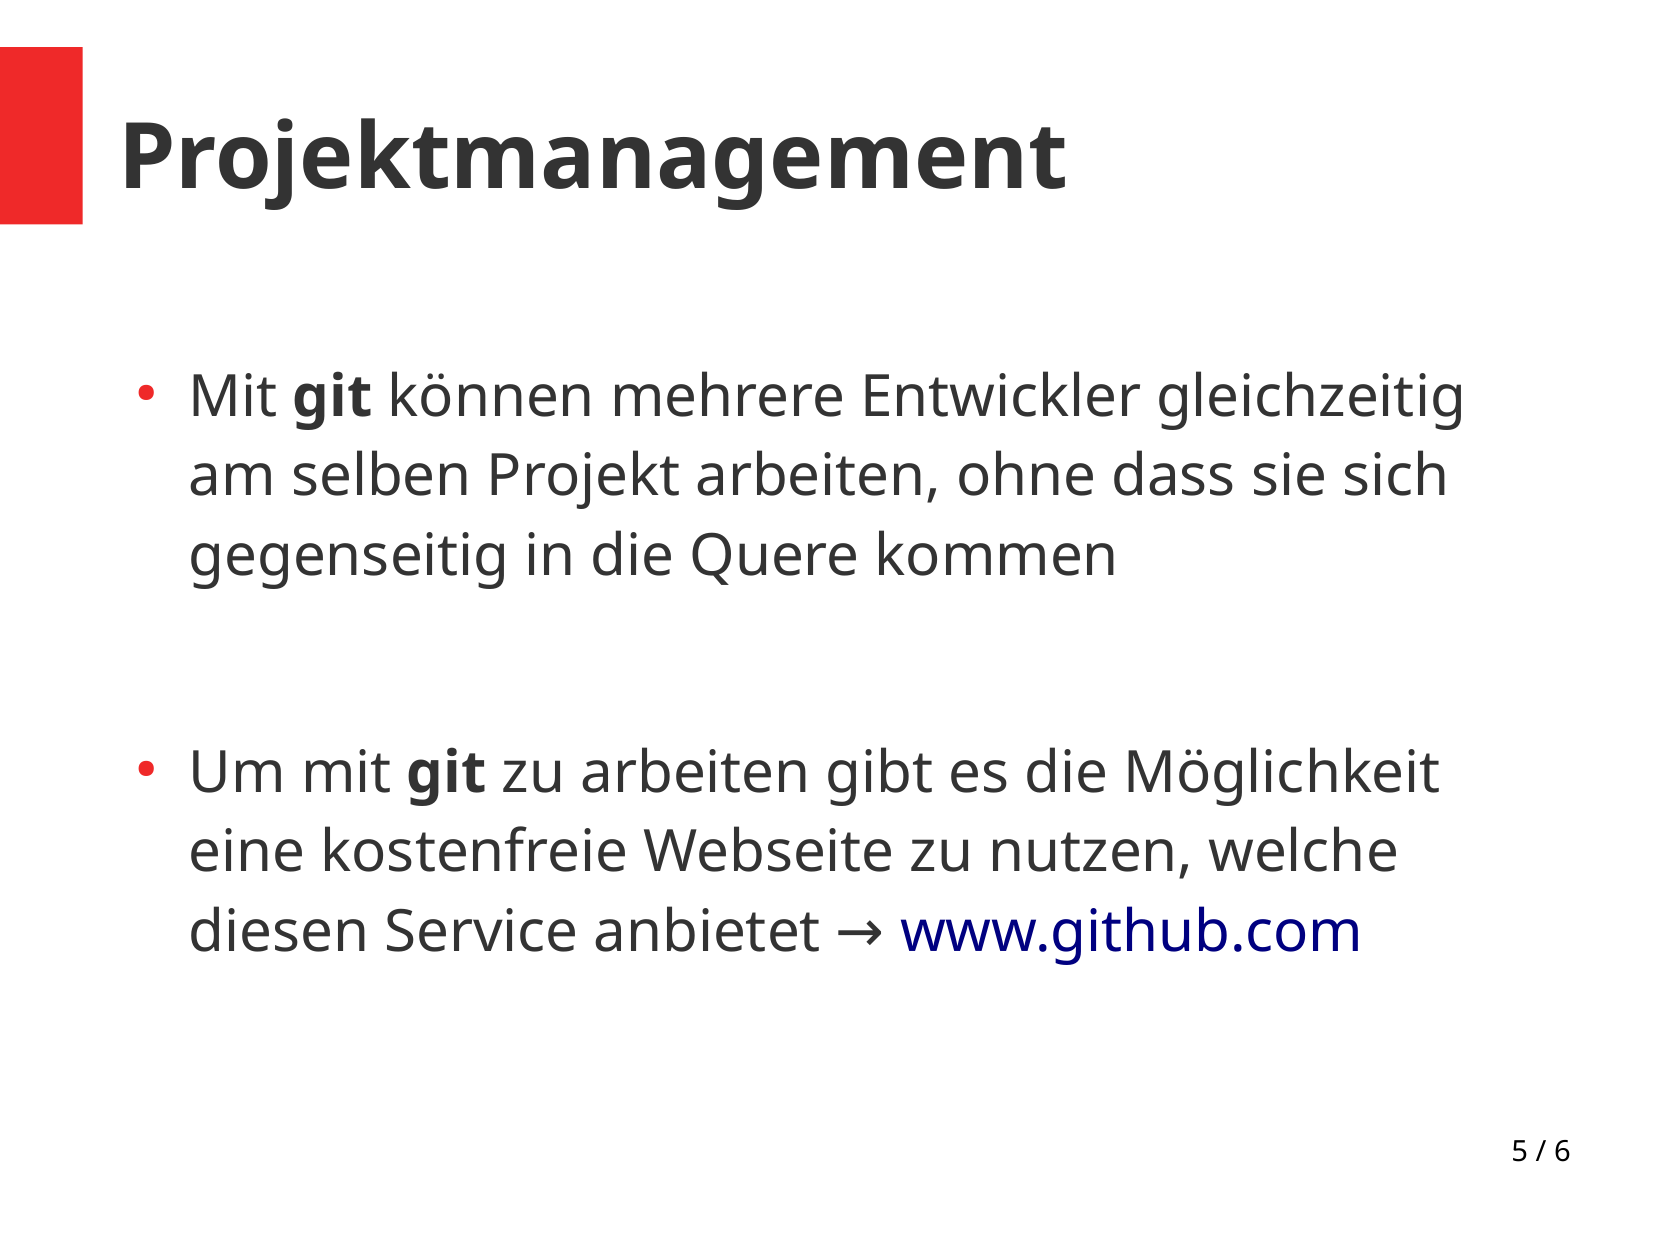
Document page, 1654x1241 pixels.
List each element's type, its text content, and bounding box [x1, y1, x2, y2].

title Projektmanagement [118, 49, 1571, 257]
list Mit git können mehrere Entwickler gleichzeitig am selben Projekt arbeiten, ohne dass sie sich gegenseitig in die Quere kommen Um mit git zu arbeiten gibt es die Möglichkeit eine kostenfreie Webseite zu nutzen, welche diesen Service anbietet → www.github.com [118, 354, 1536, 1074]
